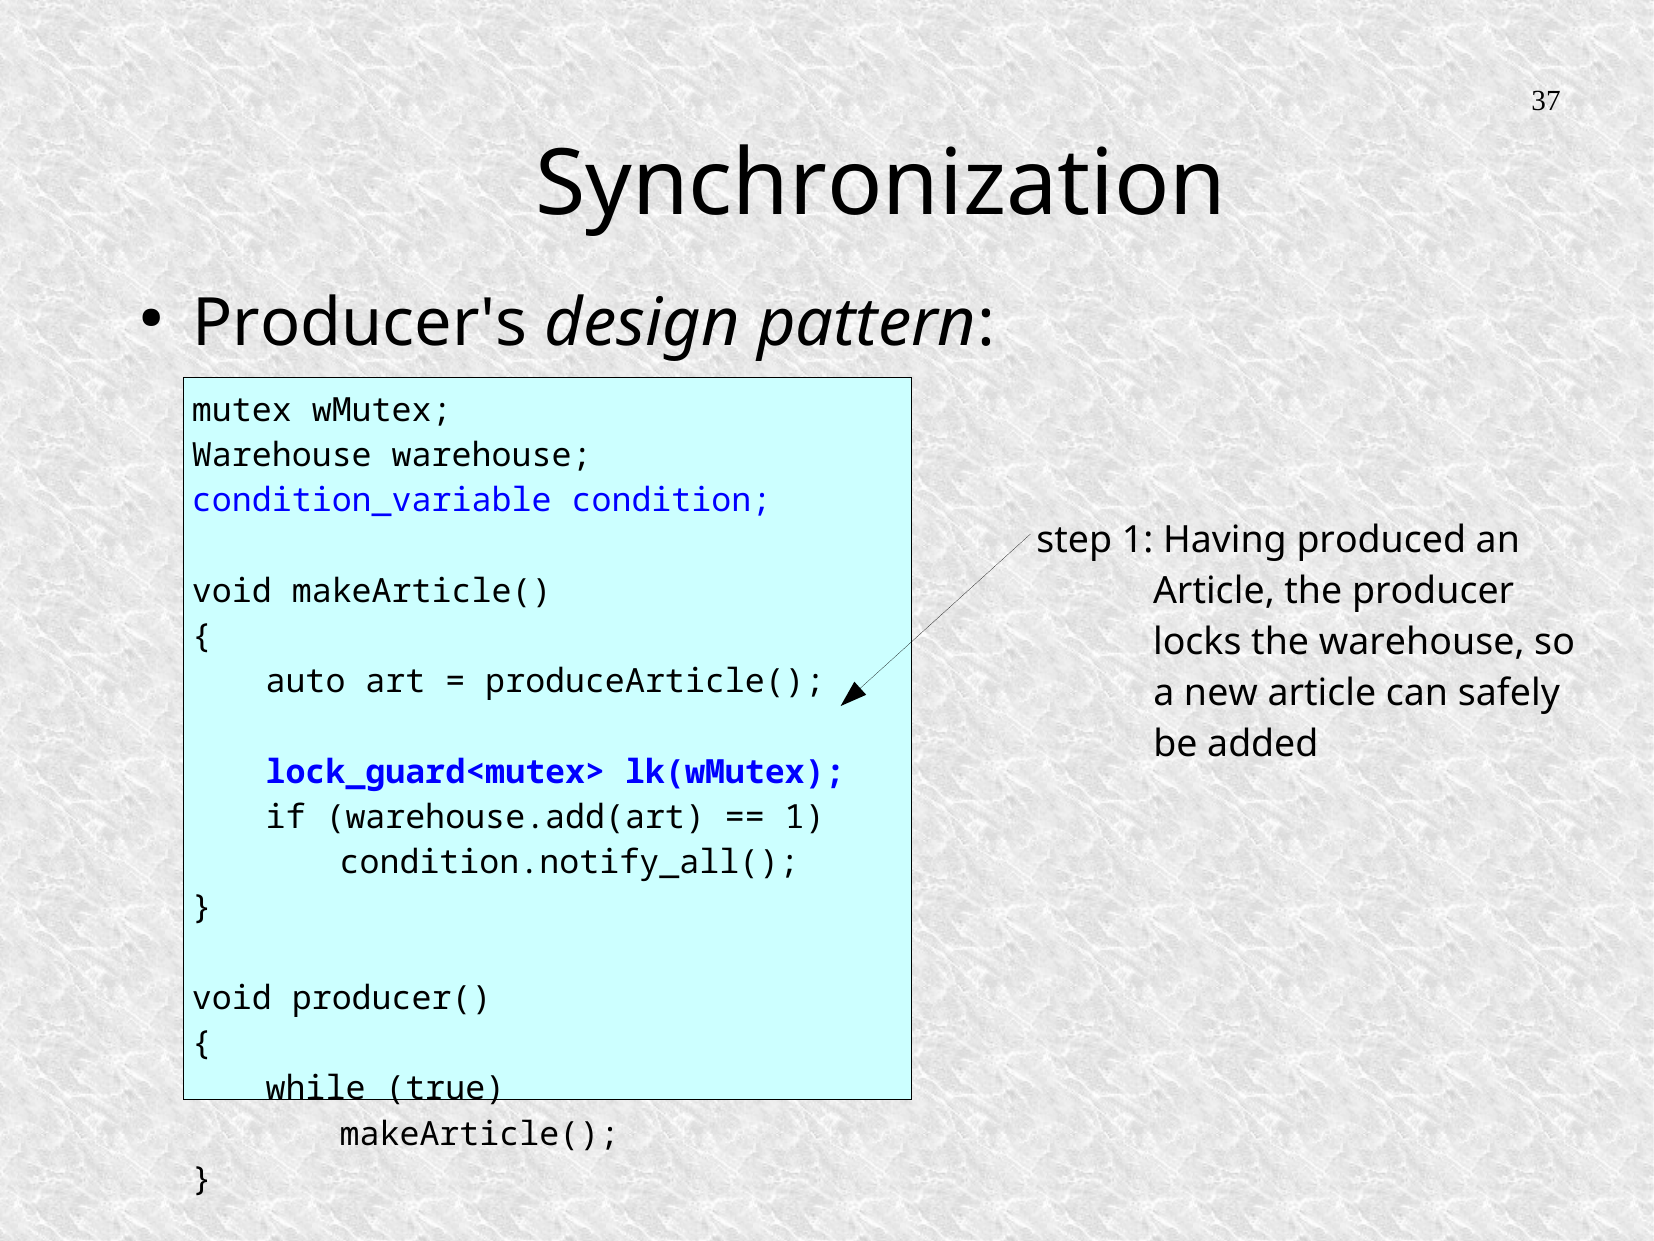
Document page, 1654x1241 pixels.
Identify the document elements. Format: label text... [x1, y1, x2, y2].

text_box [183, 377, 912, 1100]
text_box [450, 1085, 459, 1097]
list Producer's design pattern: [121, 274, 1534, 993]
text_box step 1: Having produced an Article, the producer locks the warehouse, so a new article can safely be added [1036, 512, 1646, 730]
picture [0, 0, 1654, 1241]
text_box [496, 643, 912, 1100]
title Synchronization [123, 73, 1536, 284]
text_box [277, 1085, 281, 1096]
text_box mutex wMutex; Warehouse warehouse; condition_variable condition; void makeArticle() { auto art = produceArticle(); lock_guard<mutex> lk(wMutex); if (warehouse.add(art) == 1) condition.notify_all(); } void producer() { while (true) makeArticle(); } [191, 385, 846, 1085]
text_box [269, 1085, 273, 1095]
text_box [395, 1085, 495, 1100]
